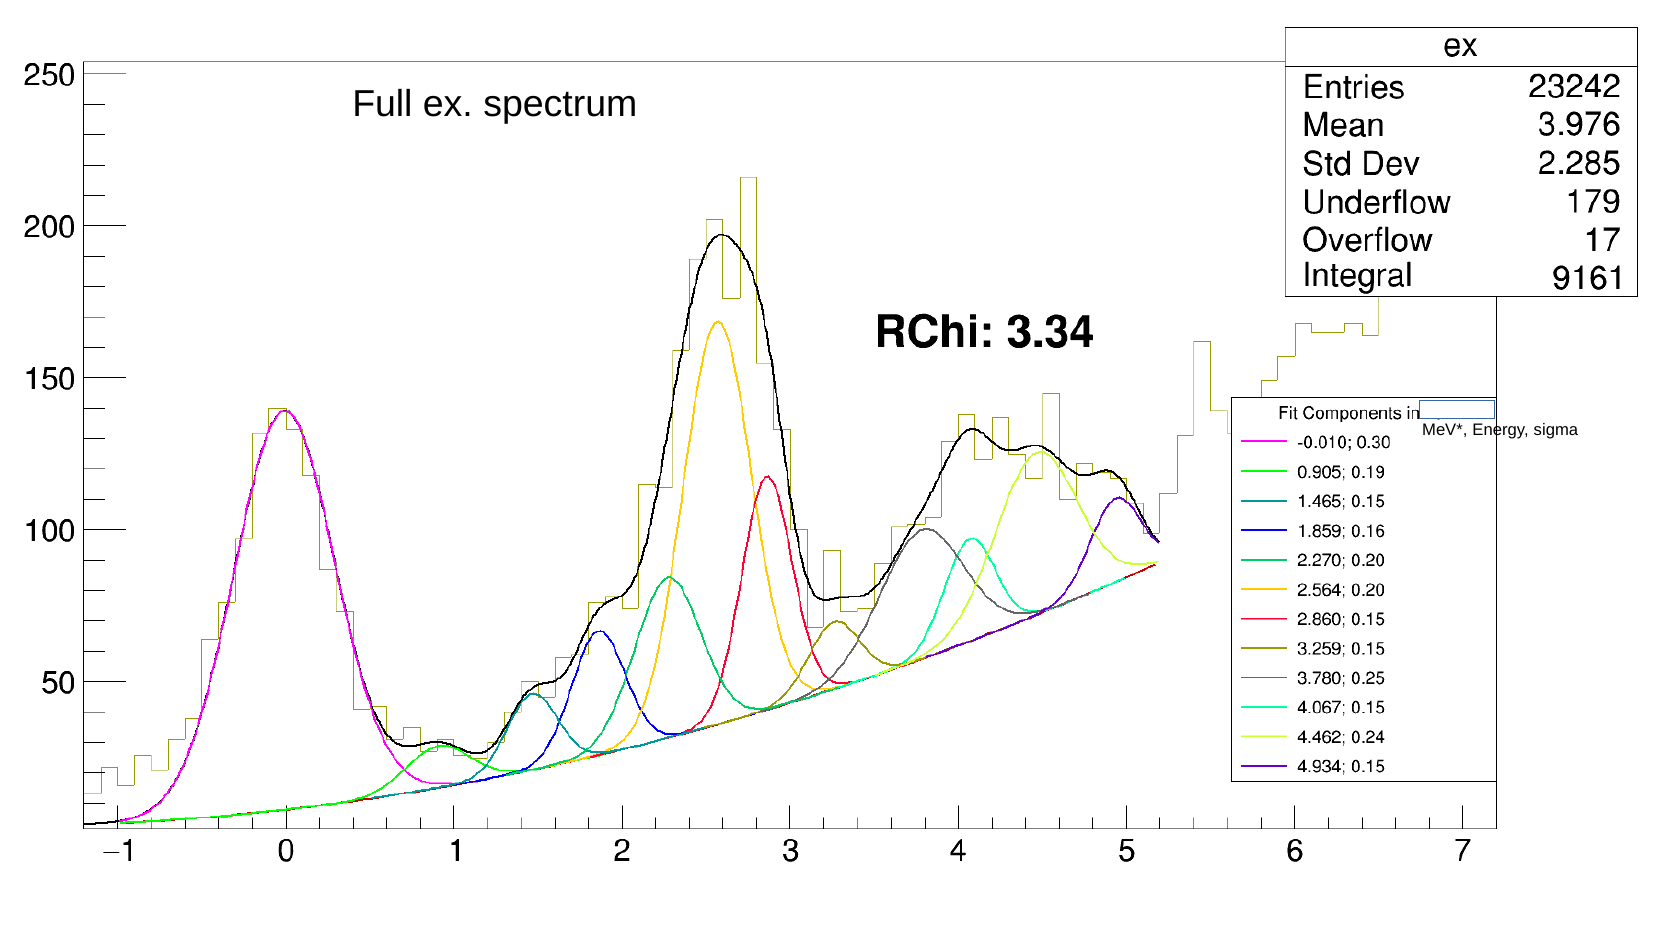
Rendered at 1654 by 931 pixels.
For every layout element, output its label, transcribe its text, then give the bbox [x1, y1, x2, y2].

text_box Full ex. spectrum [337, 75, 676, 174]
text_box [1419, 400, 1495, 419]
text_box MeV*, Energy, sigma [1407, 412, 1595, 470]
picture [1, 15, 1654, 887]
